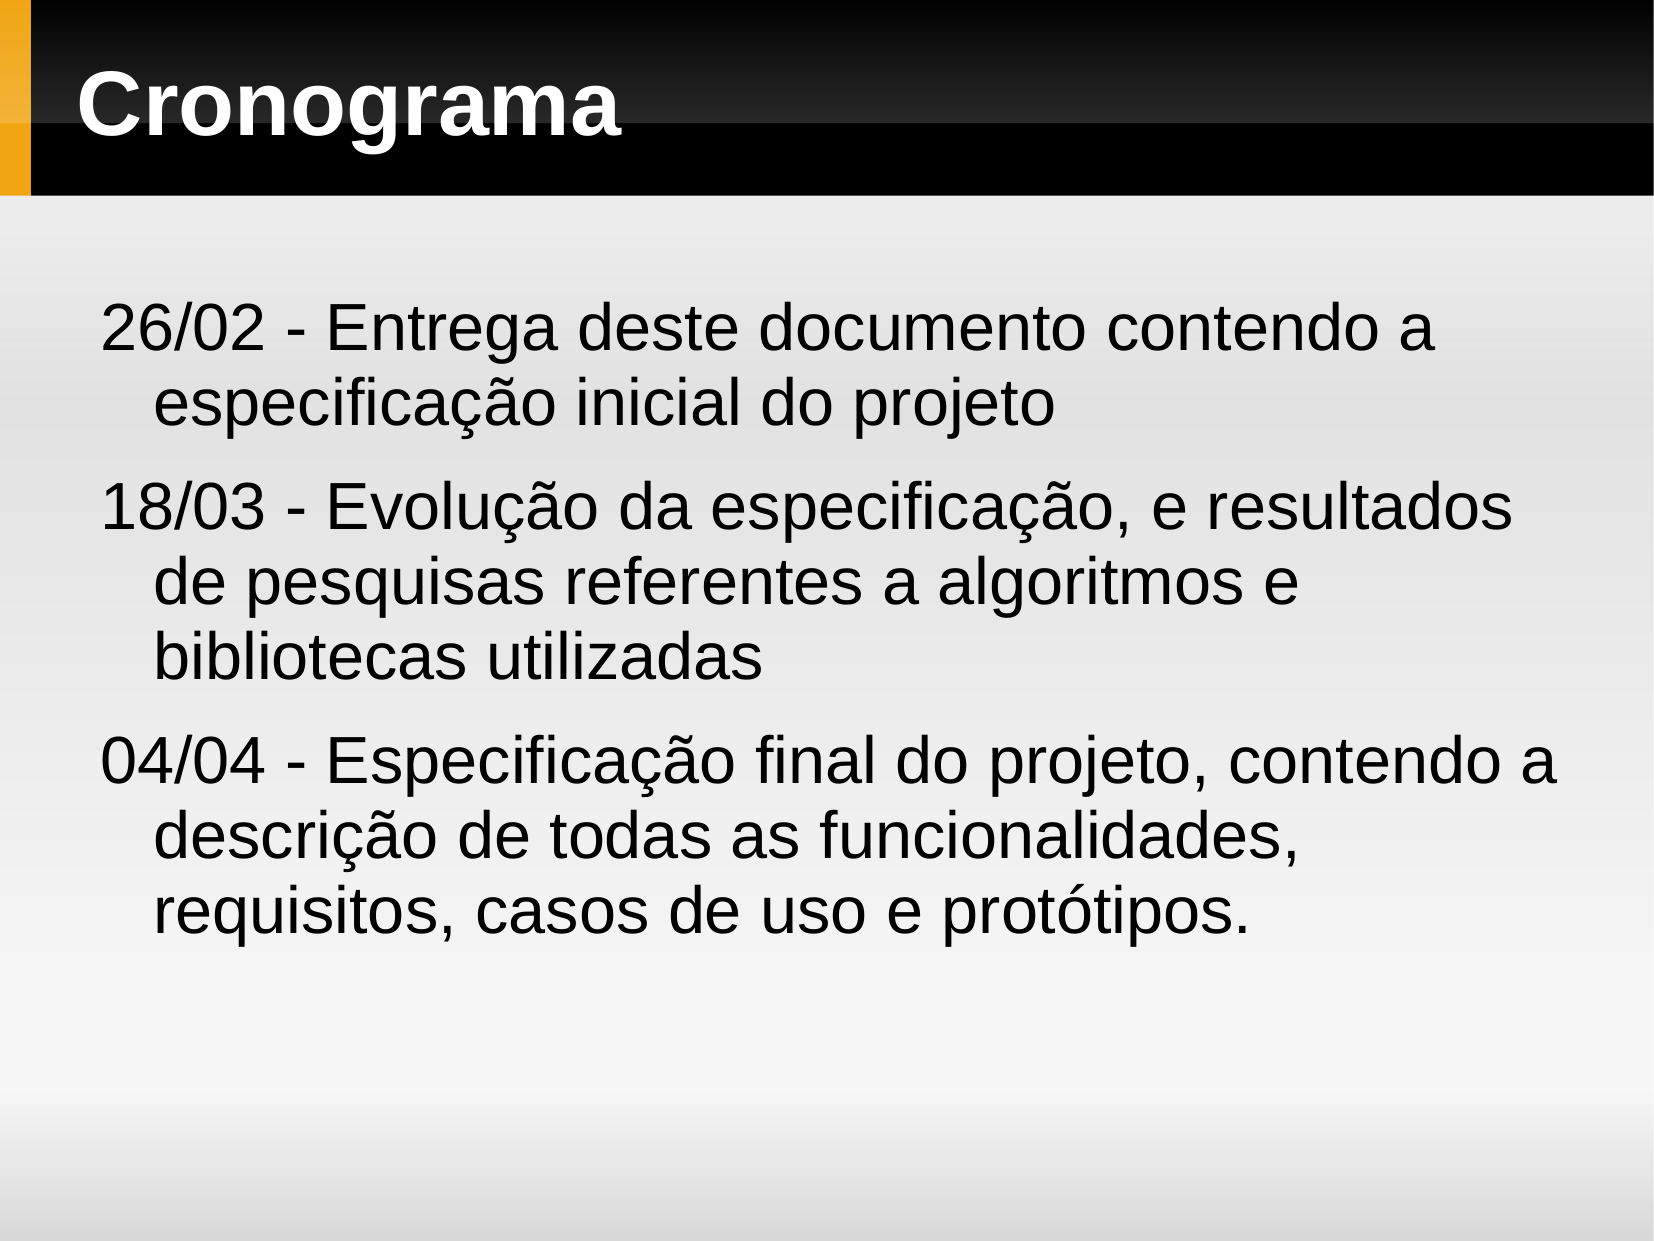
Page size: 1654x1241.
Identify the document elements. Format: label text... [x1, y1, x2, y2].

title Cronograma [76, 7, 1565, 200]
list 26/02 - Entrega deste documento contendo a especificação inicial do projeto 18/03 - Evolução da especificação, e resultados de pesquisas referentes a algoritmos e bibliotecas utilizadas 04/04 - Especificação final do projeto, contendo a descrição de todas as funcionalidades, requisitos, casos de uso e protótipos. [82, 290, 1571, 1144]
picture [0, 0, 1654, 1241]
